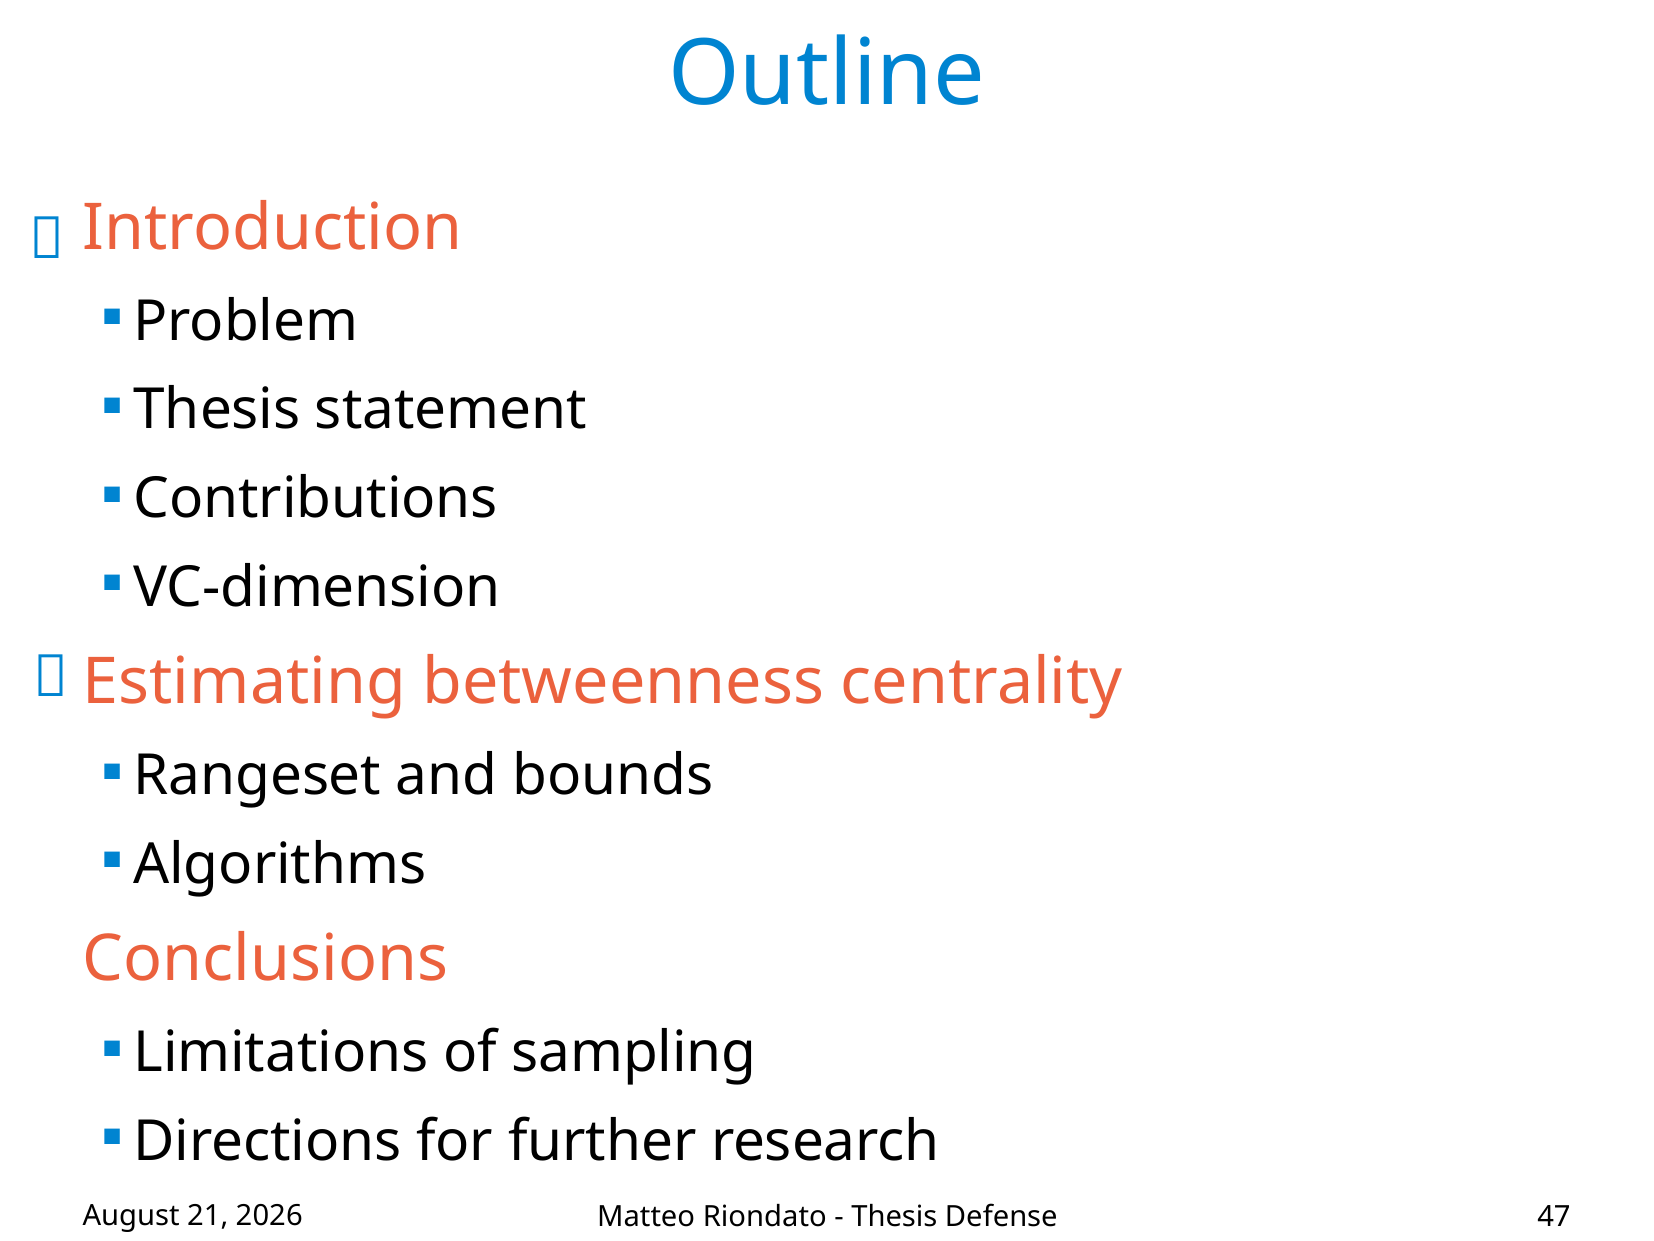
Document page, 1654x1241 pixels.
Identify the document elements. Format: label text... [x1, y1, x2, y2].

title Outline [82, 0, 1571, 139]
text_box  [15, 189, 91, 269]
list Introduction Problem Thesis statement Contributions VC-dimension Estimating betweenness centrality Rangeset and bounds Algorithms Conclusions Limitations of sampling Directions for further research [82, 180, 1571, 1186]
text_box  [19, 626, 95, 707]
